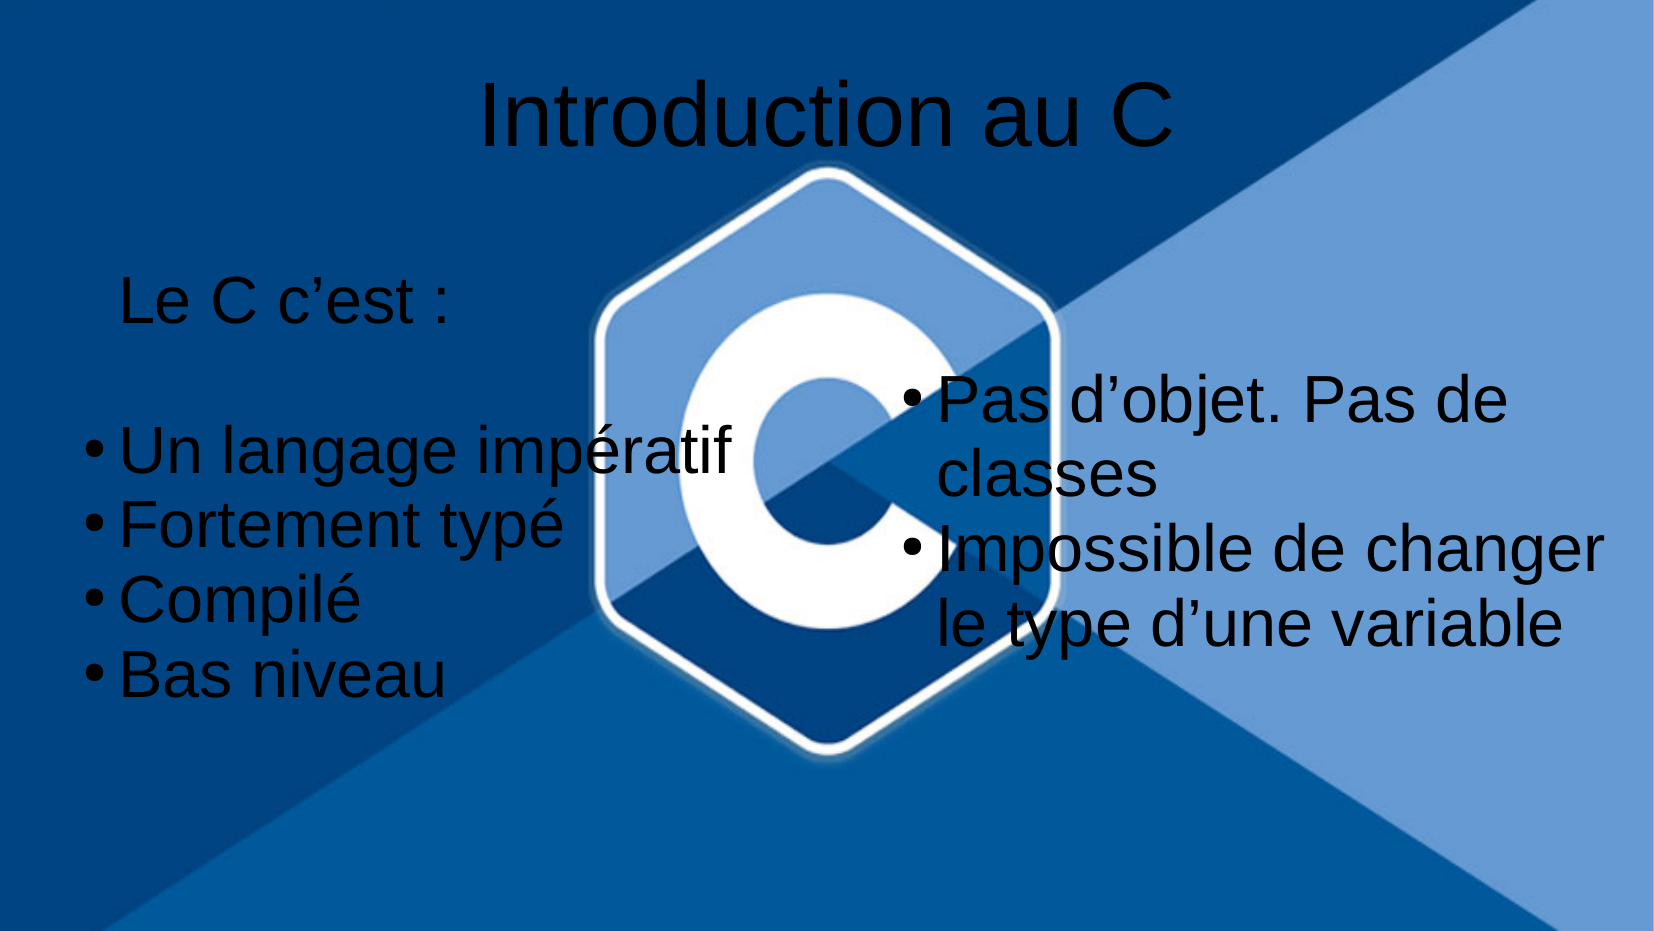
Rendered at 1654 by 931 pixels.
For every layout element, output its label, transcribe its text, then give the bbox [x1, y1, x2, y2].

subtitle Le C c’est : Un langage impératif Fortement typé Compilé Bas niveau [82, 217, 798, 758]
title Introduction au C [82, 37, 1571, 193]
picture [0, 0, 1654, 931]
text_box Pas d’objet. Pas de classes Impossible de changer le type d’une variable [885, 354, 1654, 886]
